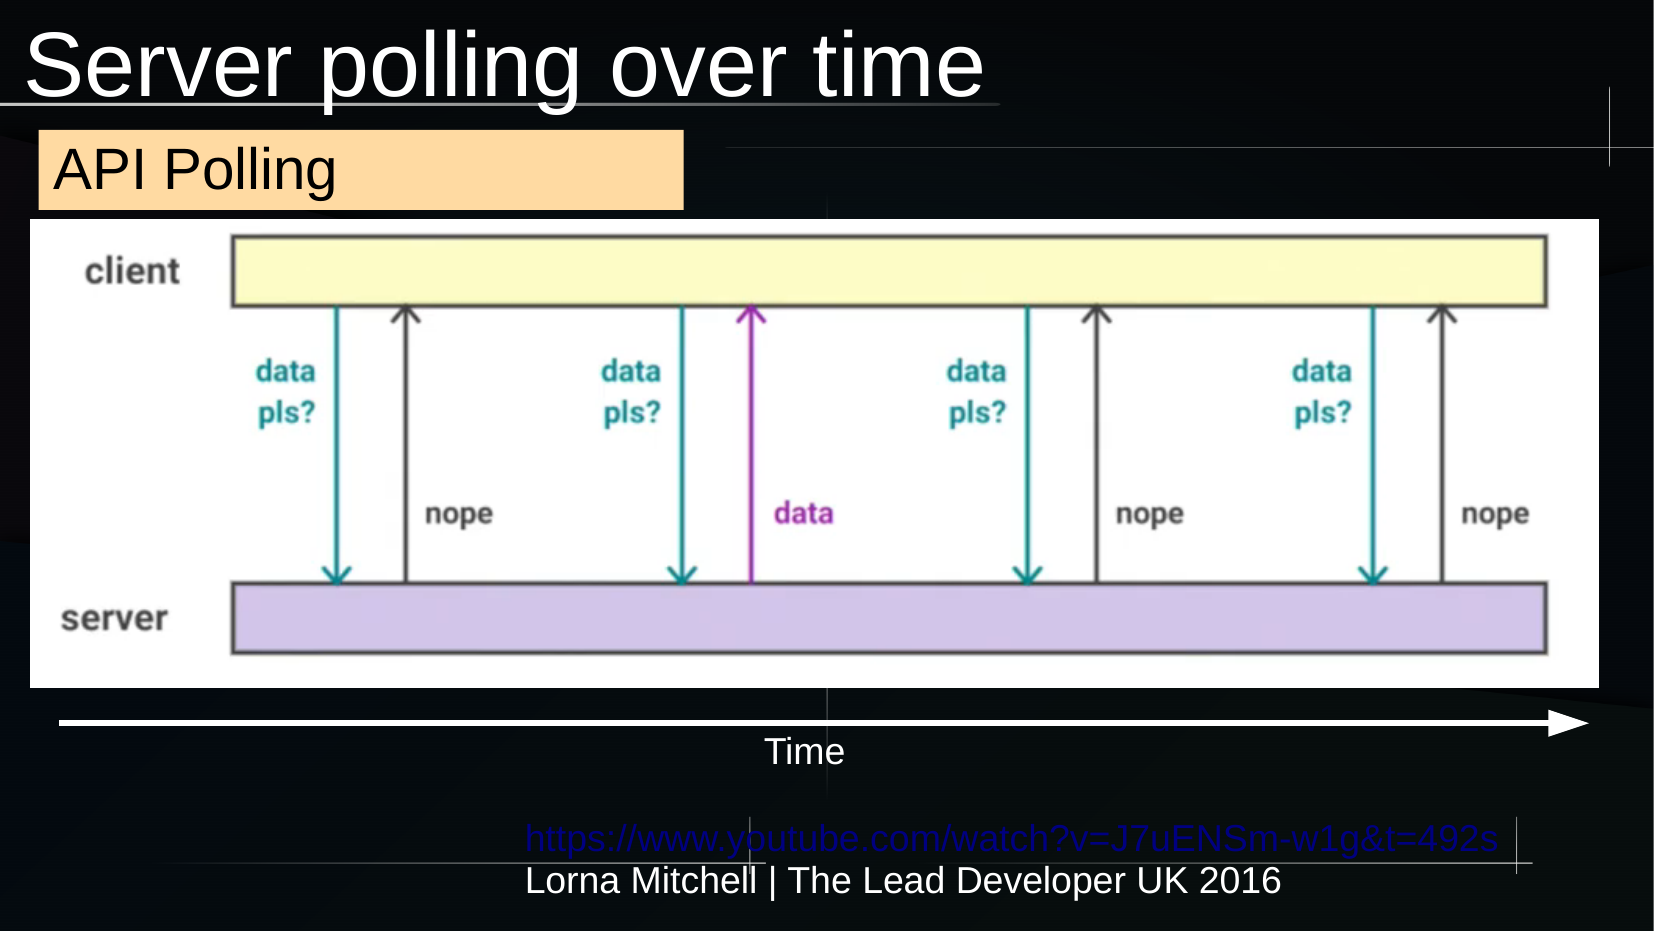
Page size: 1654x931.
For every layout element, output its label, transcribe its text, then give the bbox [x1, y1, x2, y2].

text_box Time [749, 723, 930, 781]
text_box https://www.youtube.com/watch?v=J7uENSm-w1g&t=492s Lorna Mitchell | The Lead Developer UK 2016 [510, 810, 1654, 909]
text_box API Polling [38, 129, 684, 210]
picture [0, 0, 1654, 931]
title Server polling over time [23, 11, 1589, 119]
